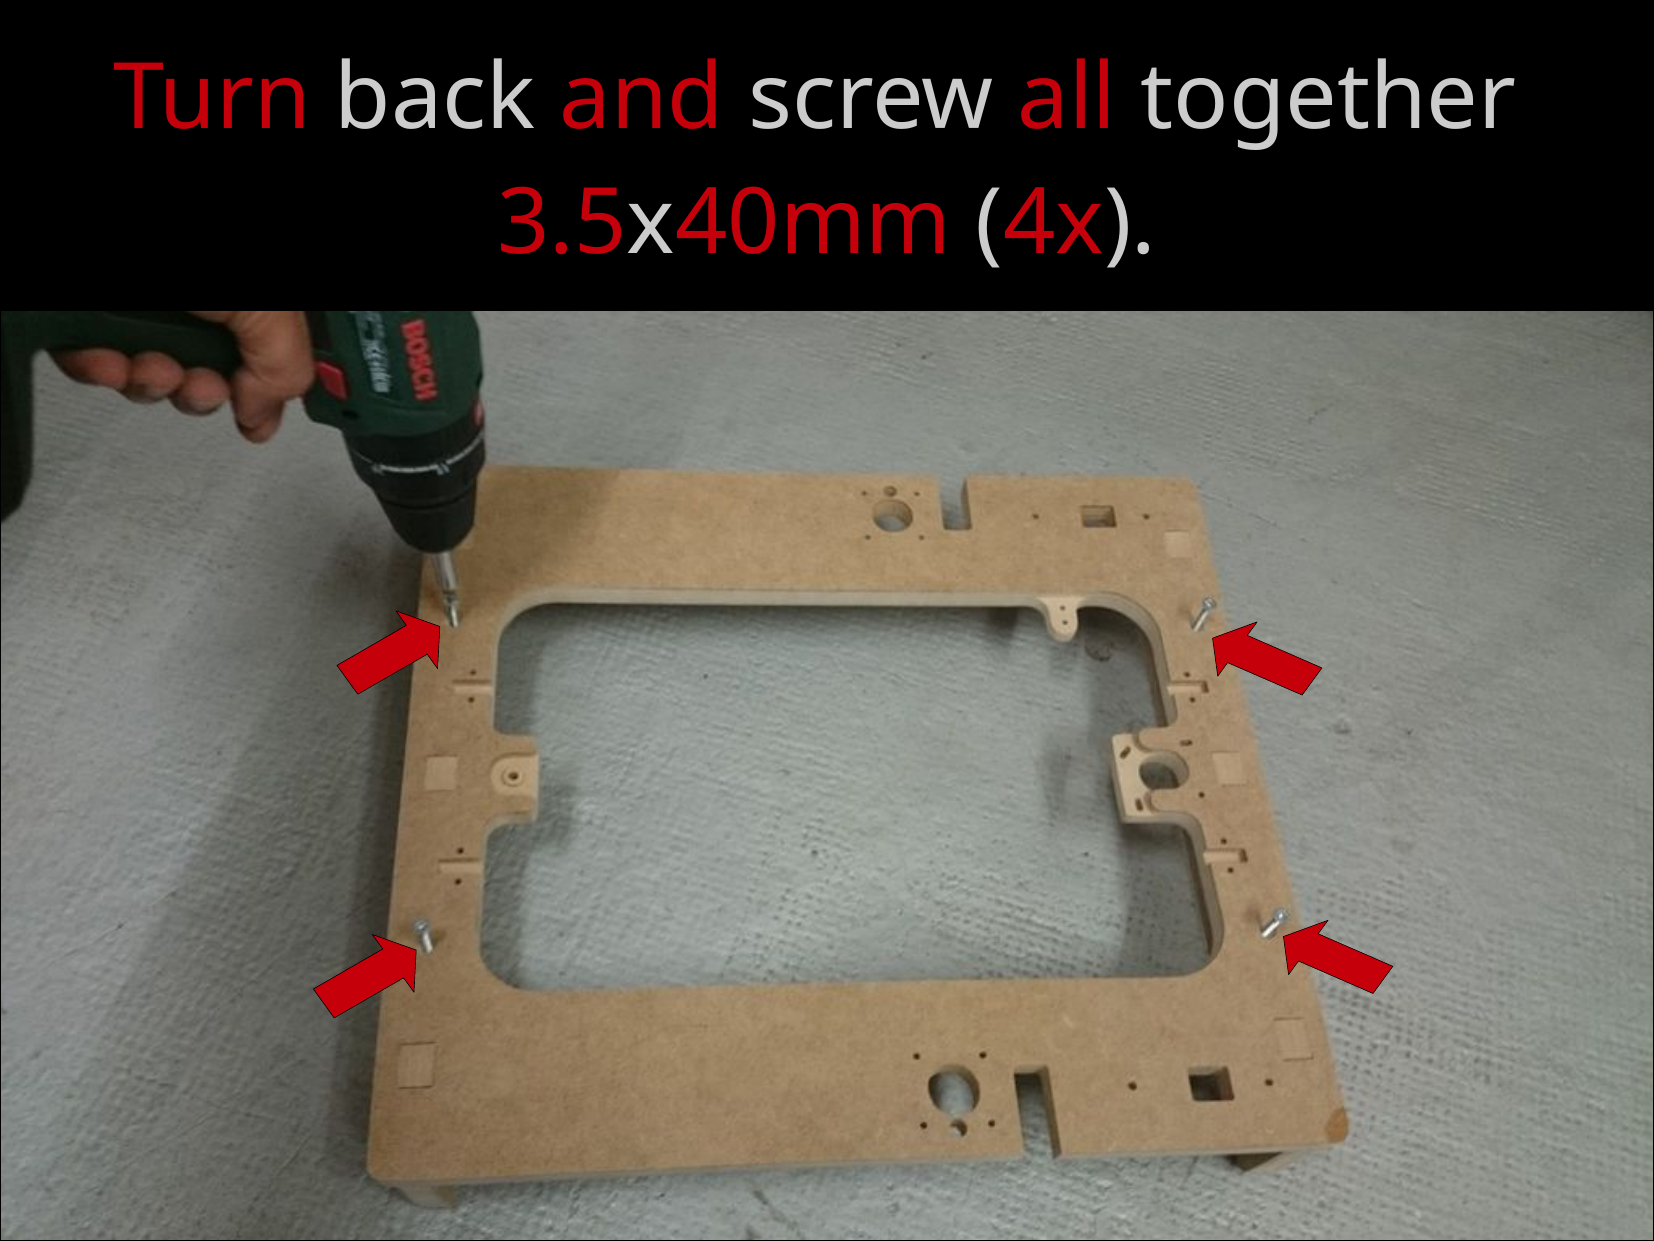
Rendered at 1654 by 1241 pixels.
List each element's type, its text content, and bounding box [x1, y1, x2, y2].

title Turn back and screw all together 3.5x40mm (4x). [0, 0, 1654, 311]
picture [0, 311, 1654, 1241]
text_box [1283, 920, 1393, 994]
text_box [313, 934, 417, 1018]
text_box [1212, 621, 1322, 696]
text_box [336, 610, 440, 695]
